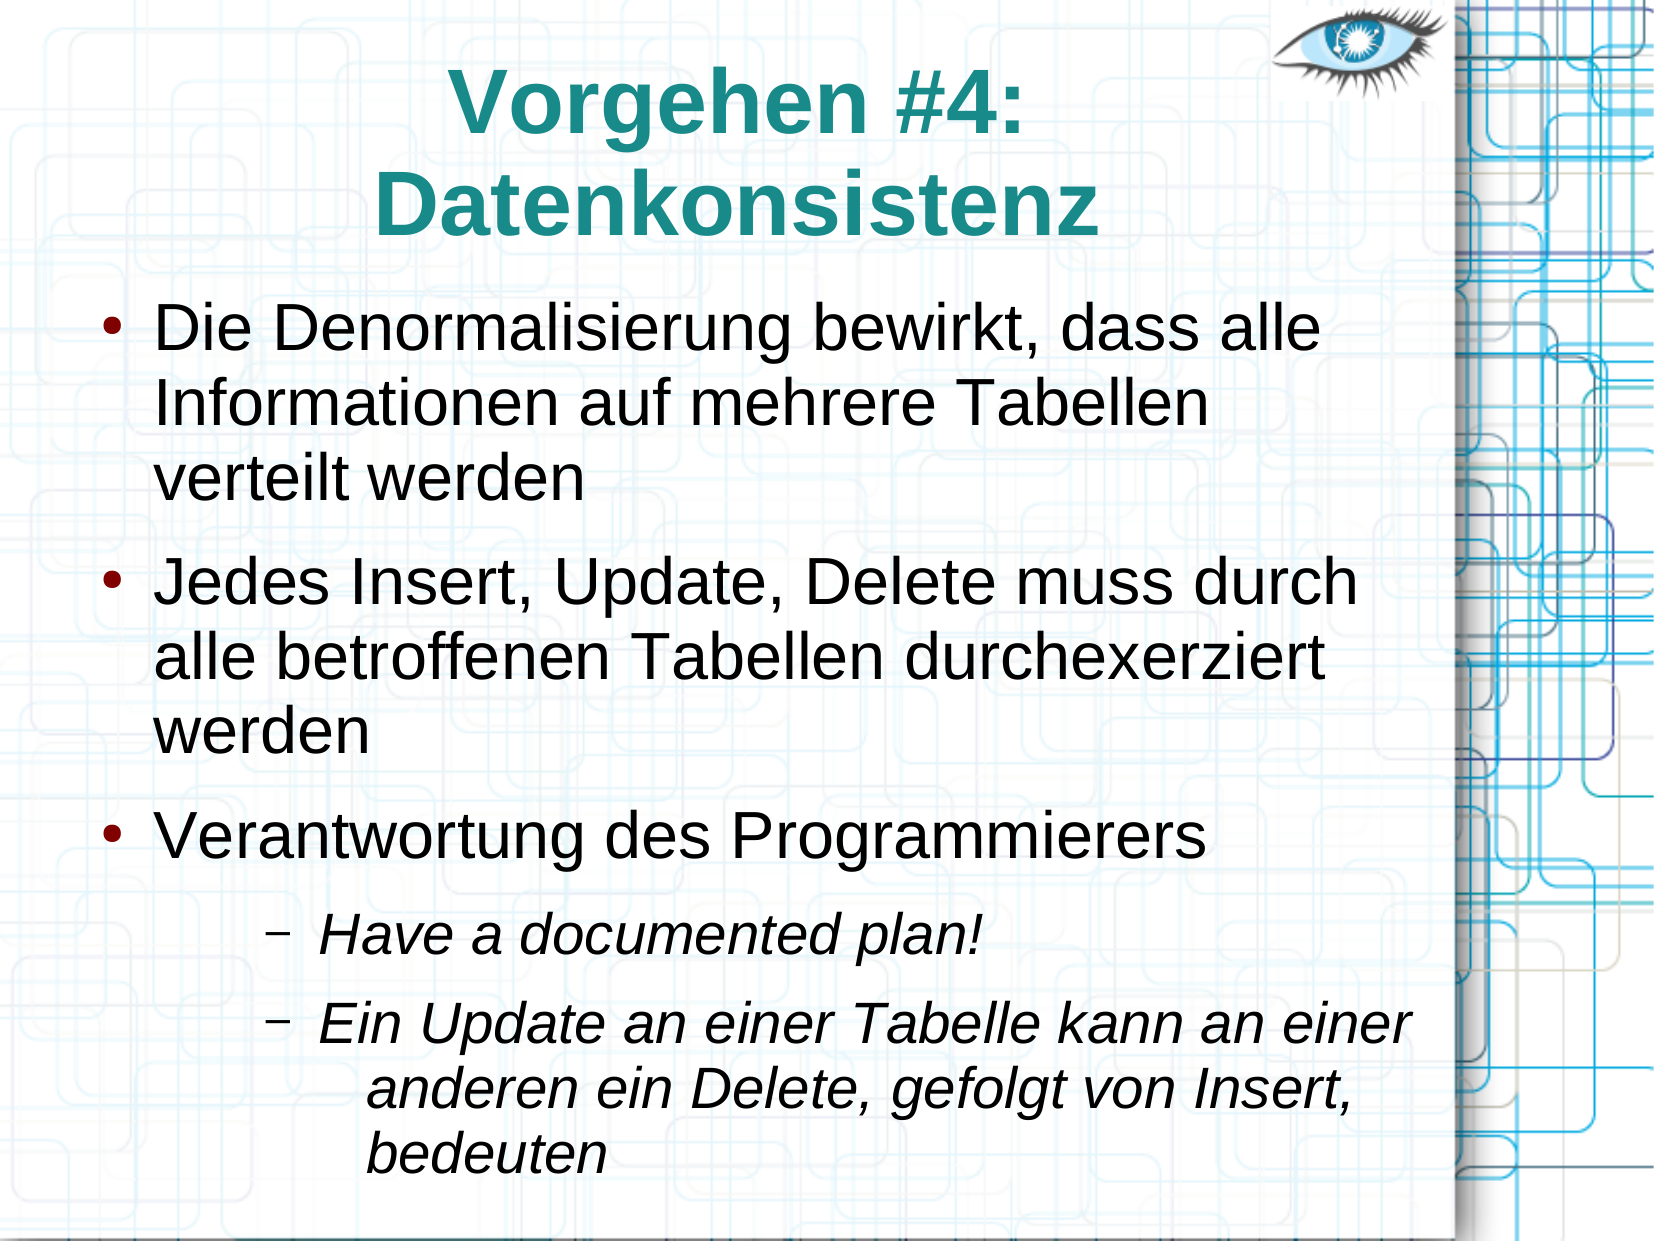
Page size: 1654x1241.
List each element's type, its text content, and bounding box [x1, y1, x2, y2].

title Vorgehen #4: Datenkonsistenz [59, 49, 1418, 257]
list Die Denormalisierung bewirkt, dass alle Informationen auf mehrere Tabellen verteilt werden Jedes Insert, Update, Delete muss durch alle betroffenen Tabellen durchexerziert werden Verantwortung des Programmierers Have a documented plan! Ein Update an einer Tabelle kann an einer anderen ein Delete, gefolgt von Insert, bedeuten [82, 290, 1418, 1184]
picture [0, 0, 1654, 1241]
